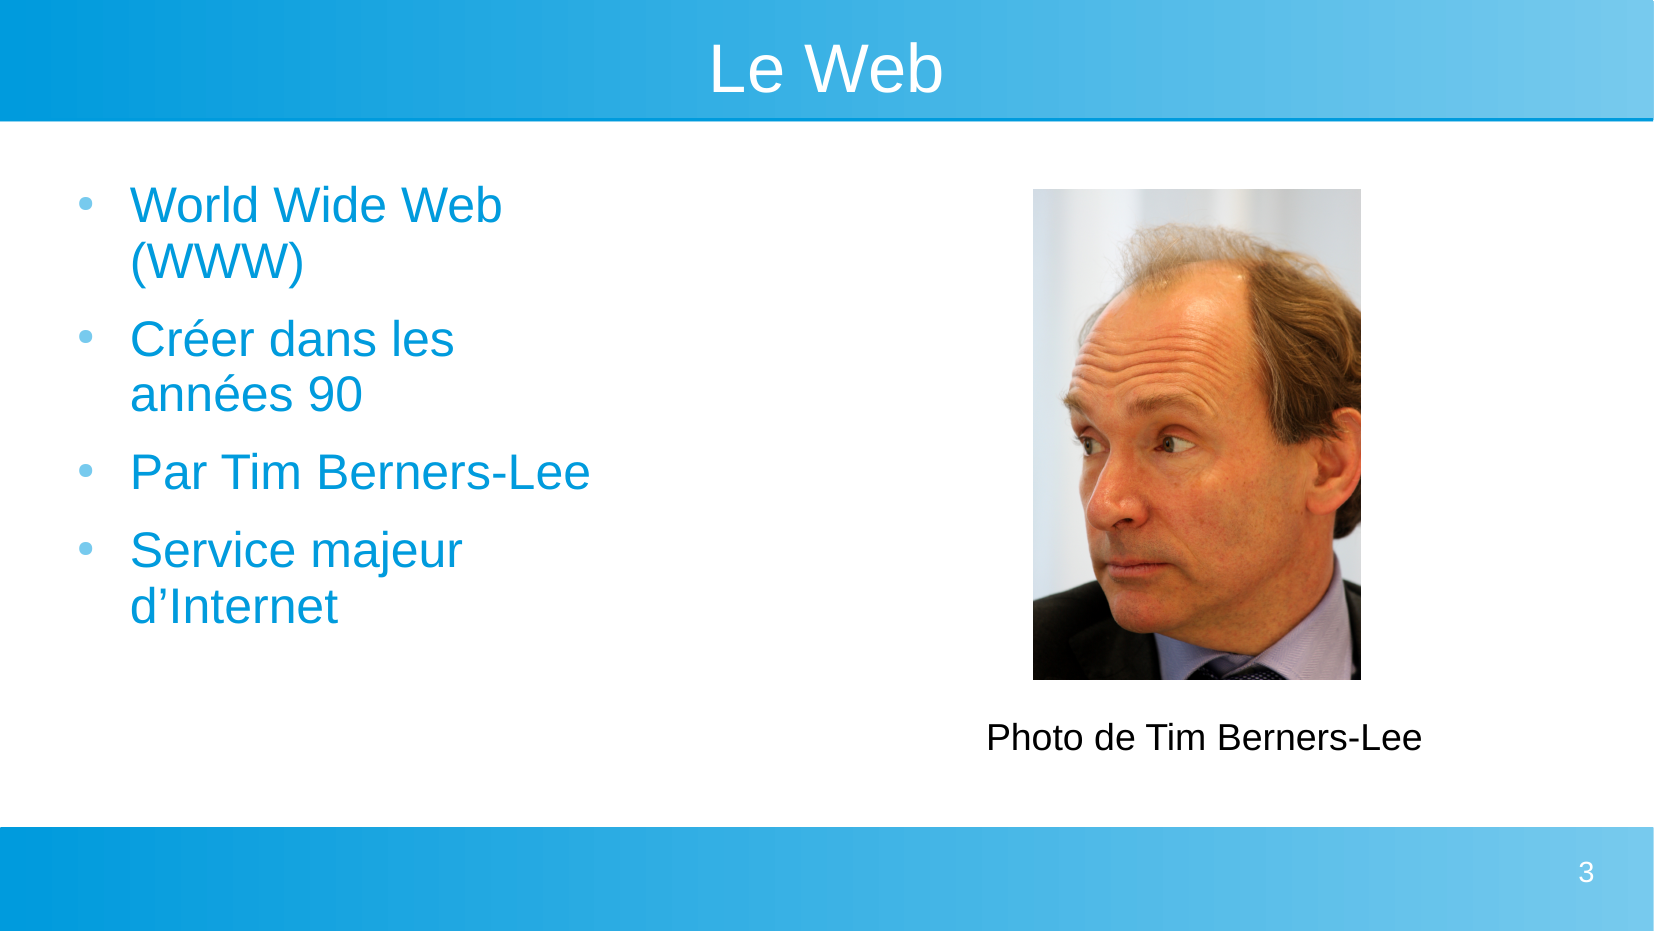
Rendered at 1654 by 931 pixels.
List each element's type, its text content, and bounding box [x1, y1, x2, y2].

list World Wide Web (WWW) Créer dans les années 90 Par Tim Berners-Lee Service majeur d’Internet [59, 177, 621, 768]
title Le Web [59, 29, 1595, 108]
text_box Photo de Tim Berners-Lee [971, 708, 1477, 794]
picture [1033, 189, 1361, 680]
